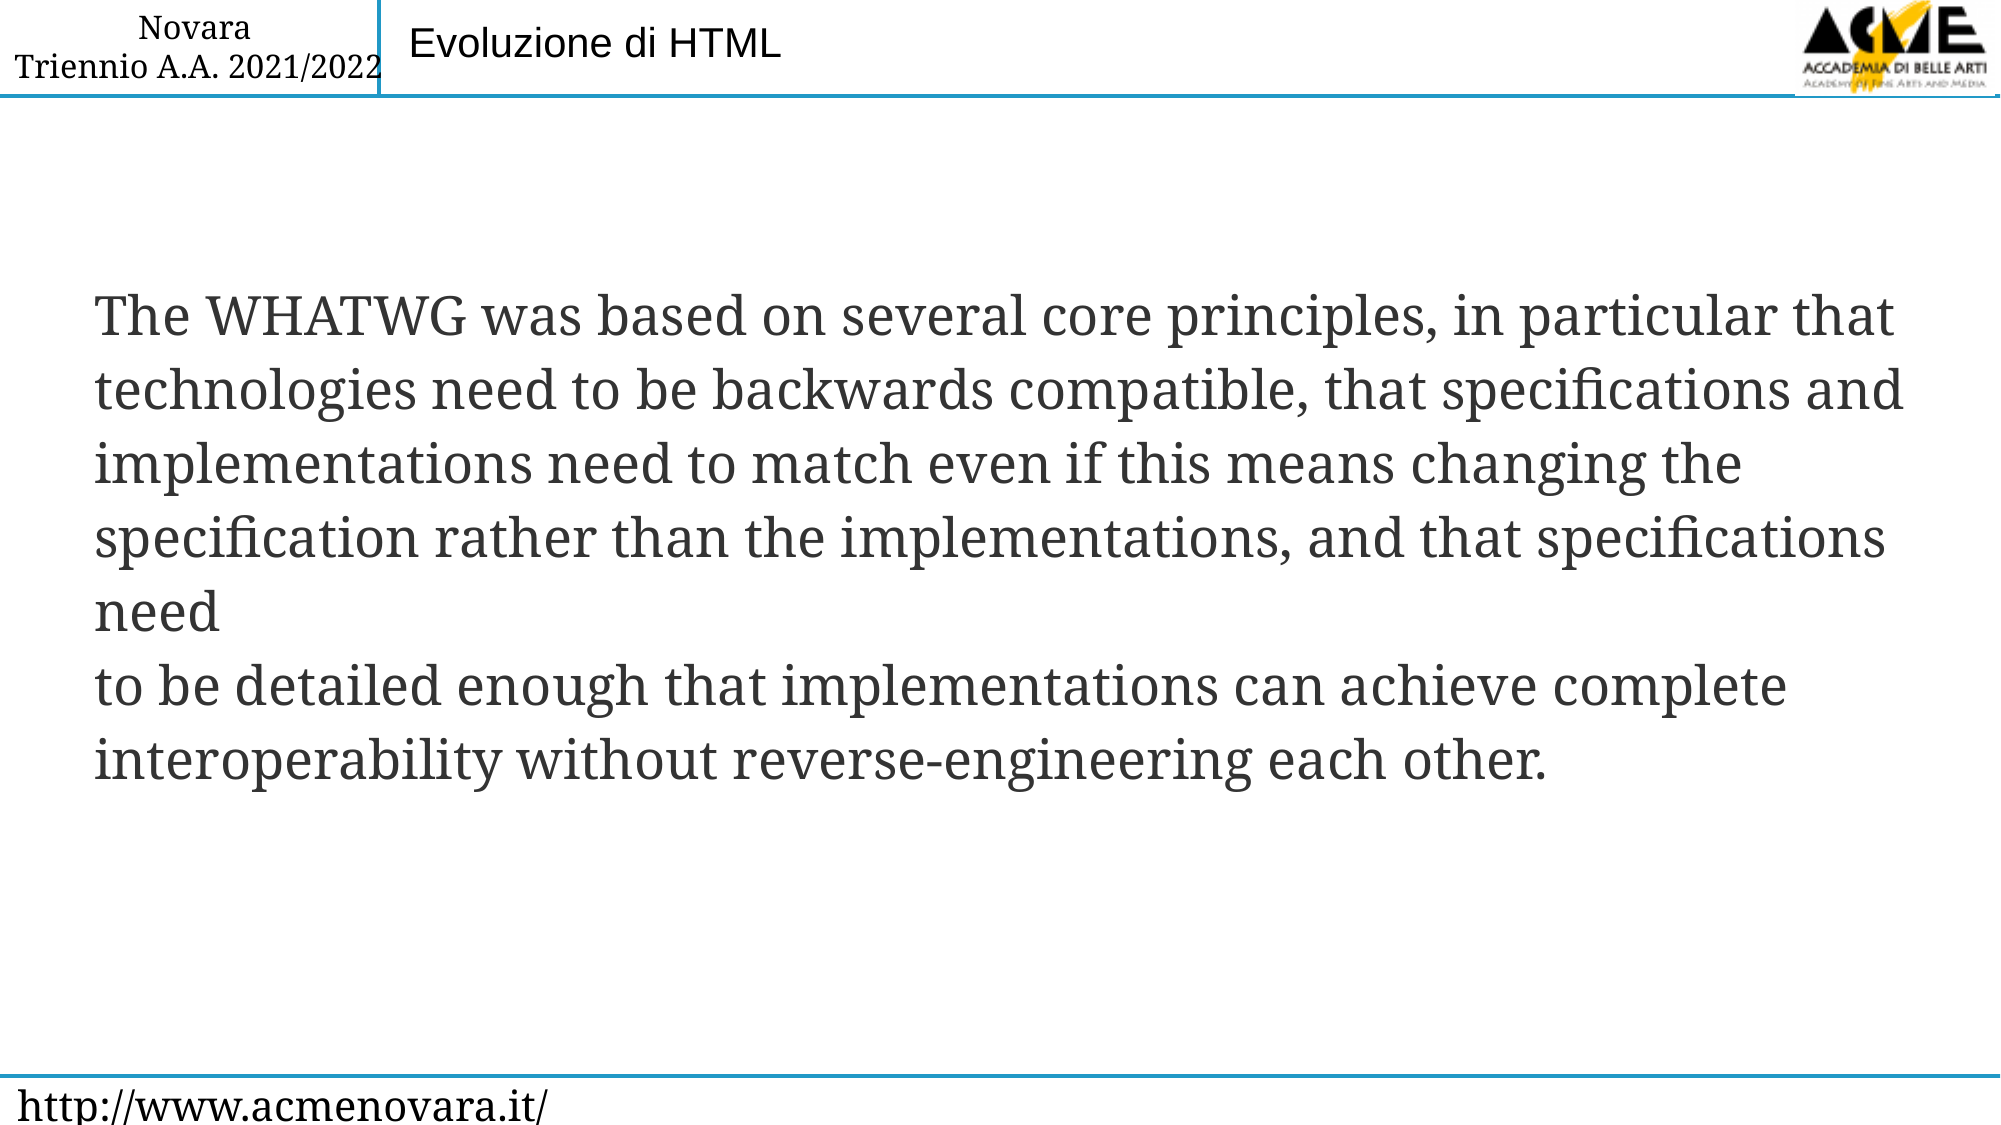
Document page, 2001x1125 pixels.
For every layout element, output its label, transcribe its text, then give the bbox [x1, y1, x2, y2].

text_box The WHATWG was based on several core principles, in particular that technologies need to be backwards compatible, that specifications and implementations need to match even if this means changing the specification rather than the implementations, and that specifications need to be detailed enough that implementations can achieve complete interoperability without reverse-engineering each other. [94, 166, 1926, 908]
list Evoluzione di HTML [393, 11, 1210, 87]
picture [0, 0, 2001, 98]
picture [0, 1074, 2001, 1078]
